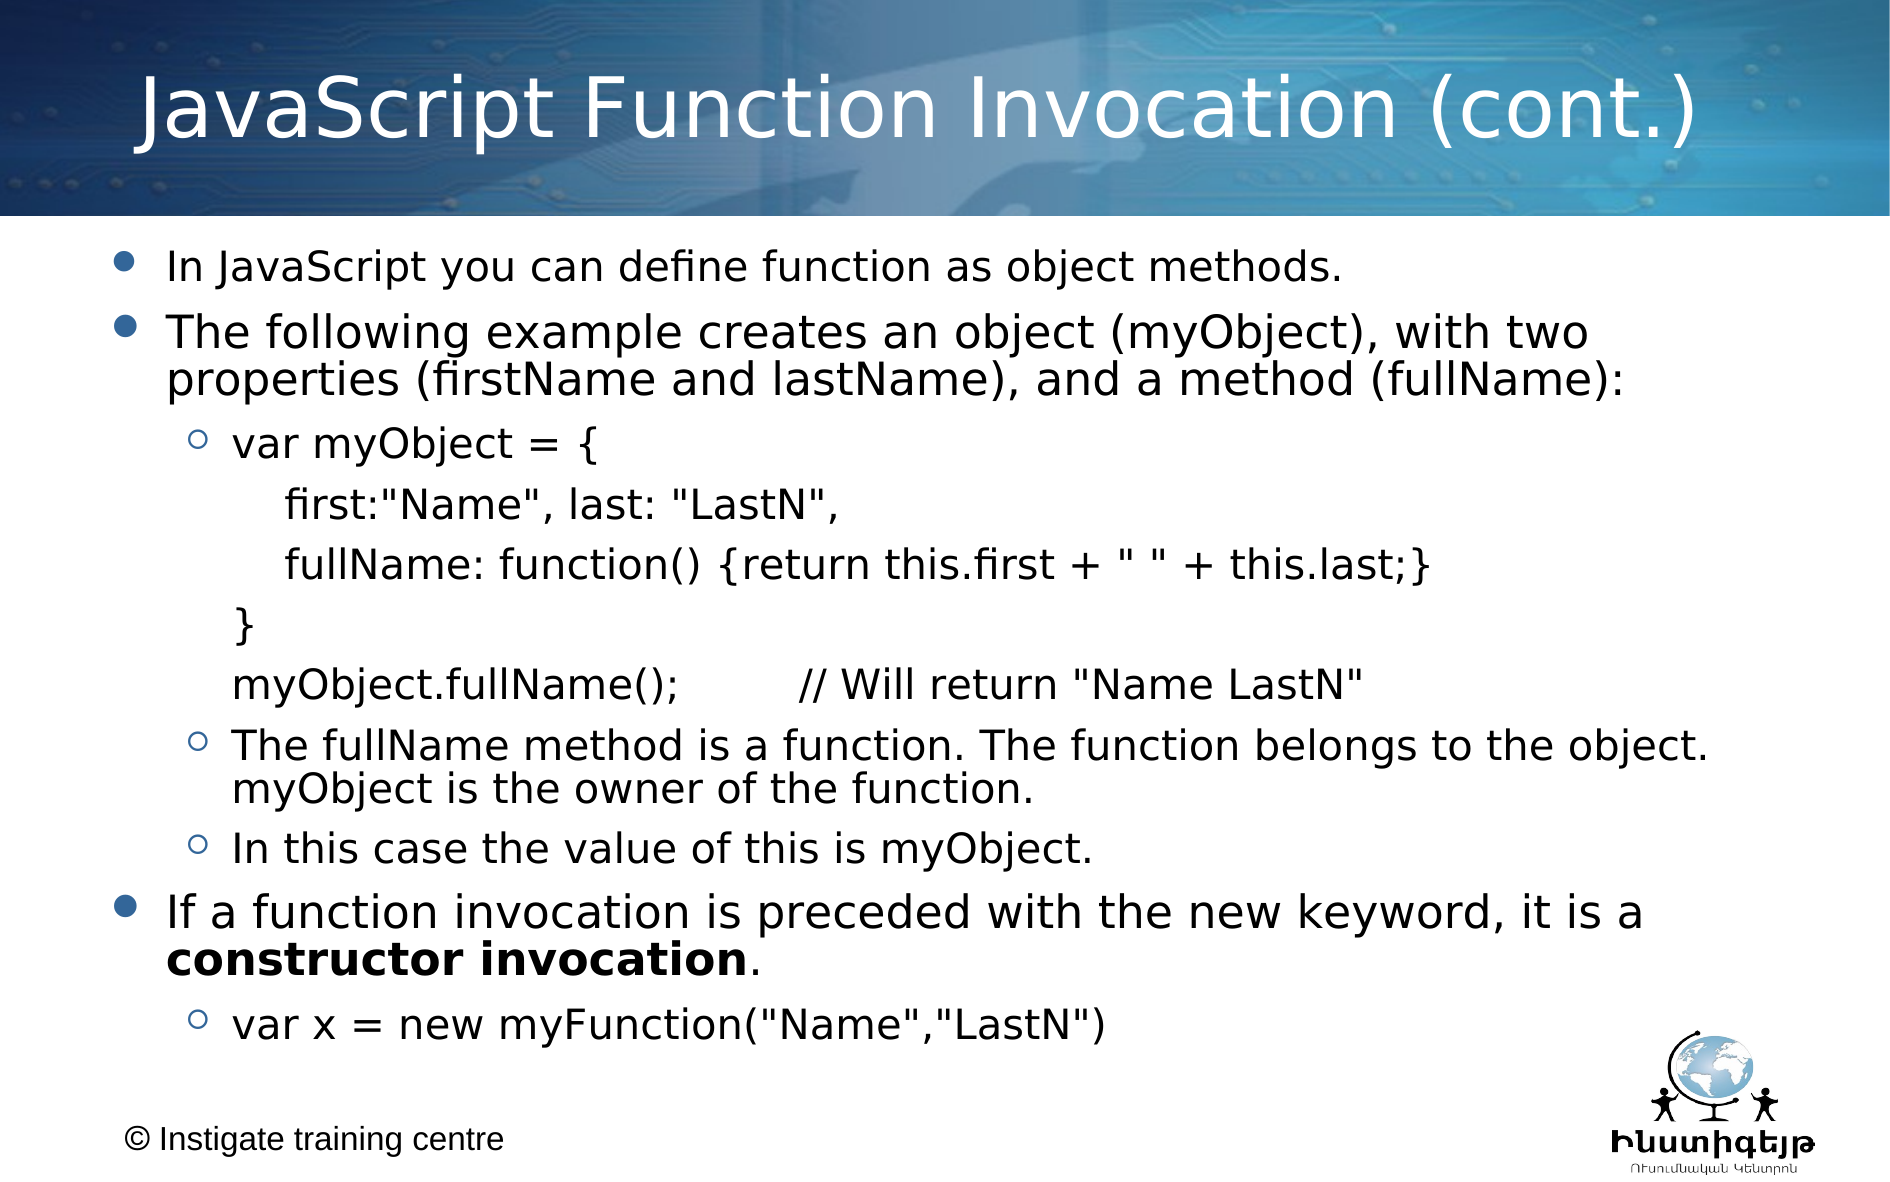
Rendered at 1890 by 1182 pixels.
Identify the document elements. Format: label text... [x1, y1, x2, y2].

text_box JavaScript Function Invocation (cont.) [138, 82, 1801, 94]
picture [1612, 1030, 1815, 1175]
list In JavaScript you can define function as object methods. The following example creates an object (myObject), with two properties (firstName and lastName), and a method (fullName): var myObject = { first:"Name", last: "LastN", fullName: function() {return this.first + " " + this.last;} } myObject.fullName(); // Will return "Name LastN" The fullName method is a function. The function belongs to the object. myObject is the owner of the function. In this case the value of this is myObject. If a function invocation is preceded with the new keyword, it is a constructor invocation. var x = new myFunction("Name","LastN") [110, 247, 1801, 273]
picture [0, 0, 1890, 216]
